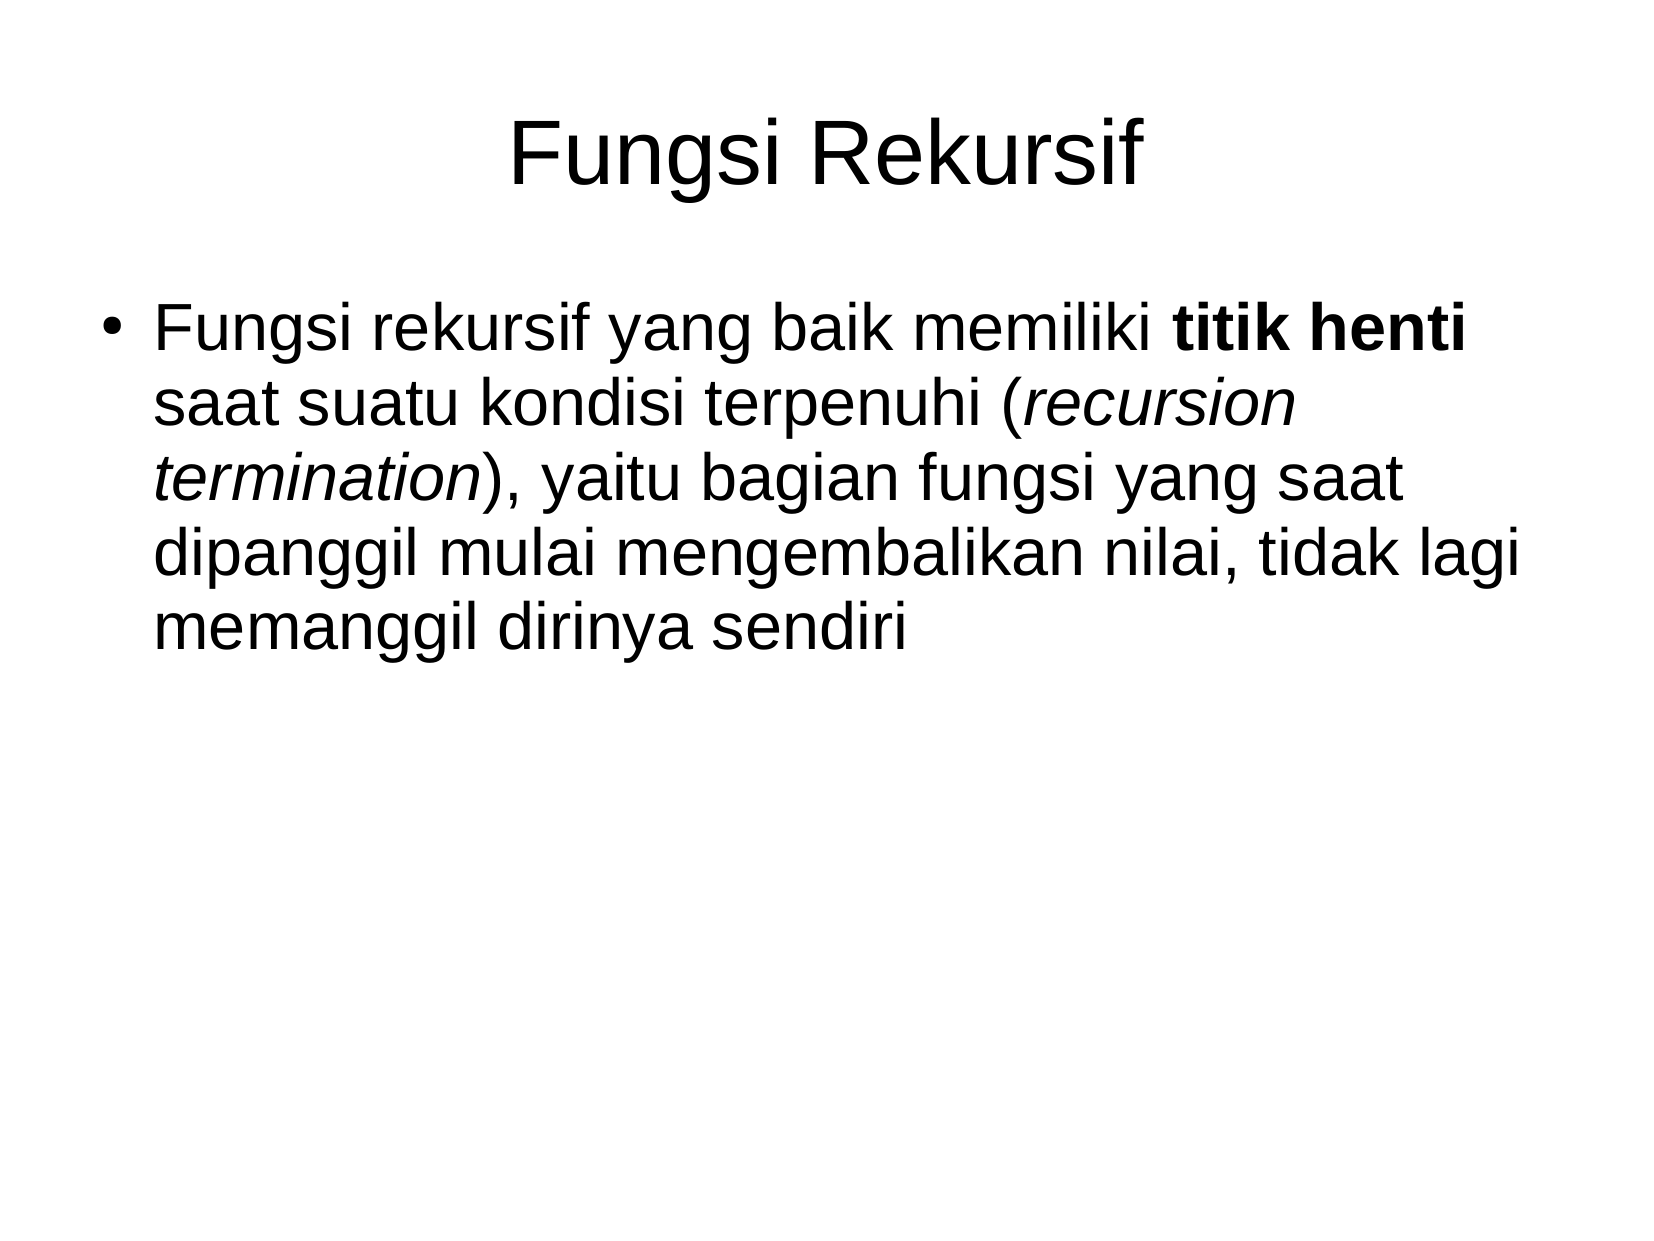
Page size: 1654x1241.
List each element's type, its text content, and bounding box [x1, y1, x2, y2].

list Fungsi rekursif yang baik memiliki titik henti saat suatu kondisi terpenuhi (recursion termination), yaitu bagian fungsi yang saat dipanggil mulai mengembalikan nilai, tidak lagi memanggil dirinya sendiri [82, 290, 1571, 1010]
title Fungsi Rekursif [82, 49, 1571, 257]
